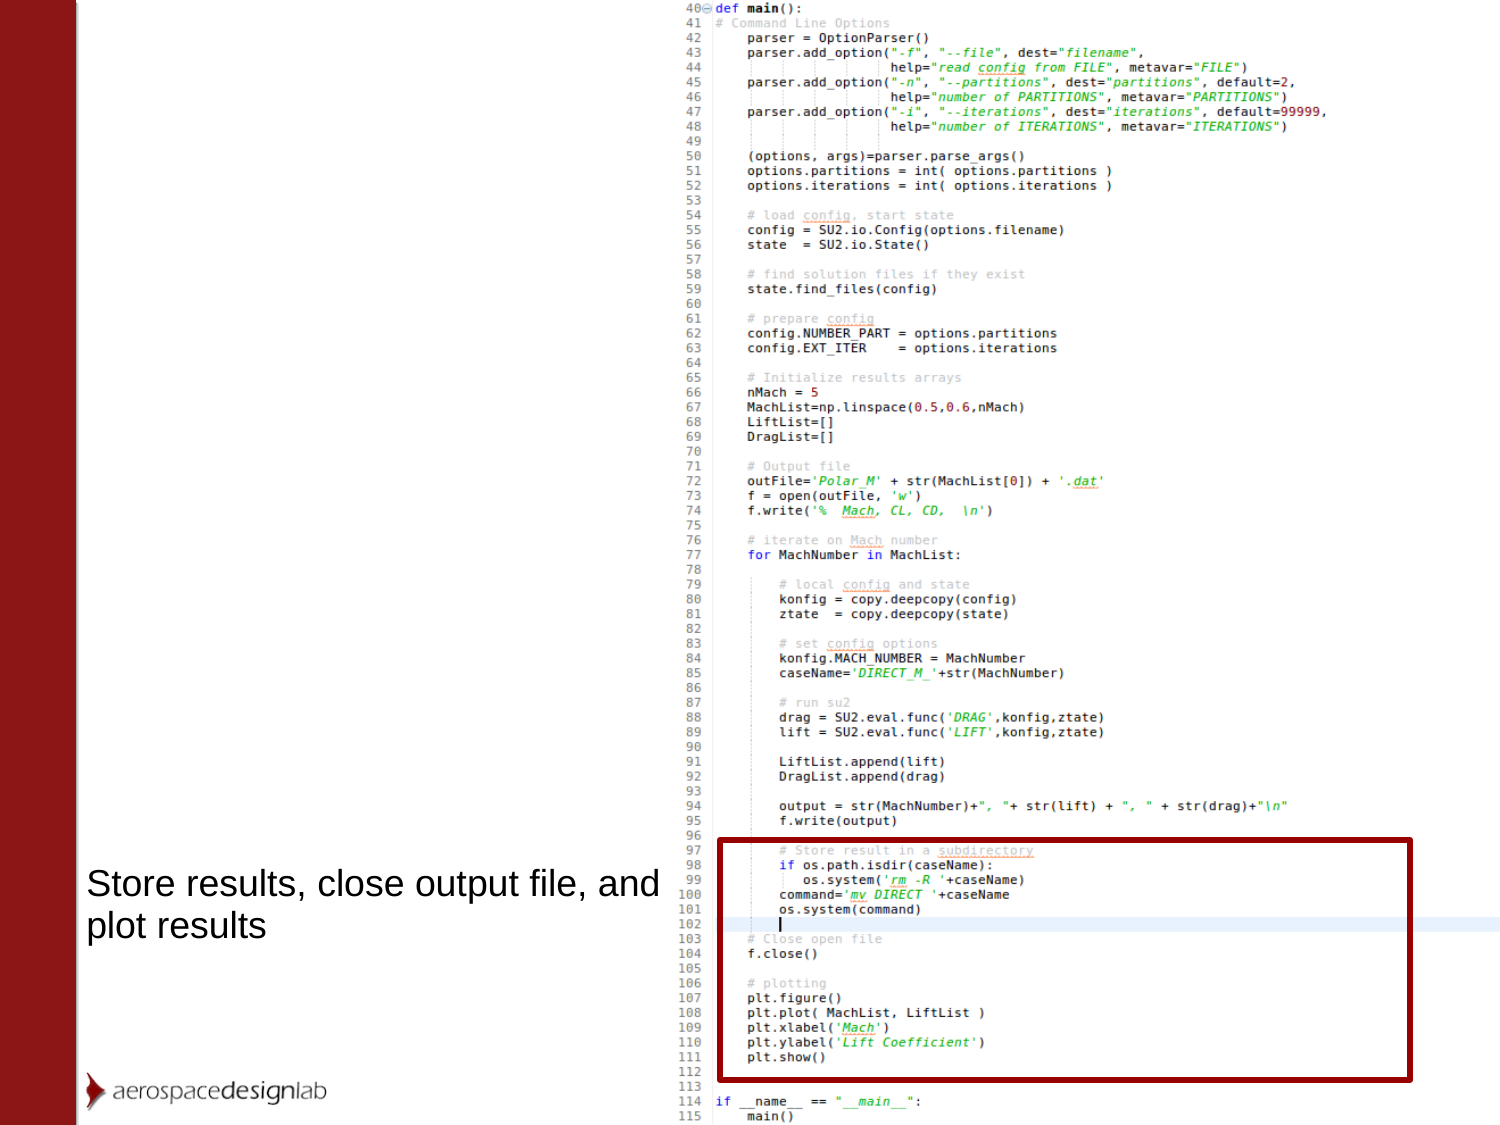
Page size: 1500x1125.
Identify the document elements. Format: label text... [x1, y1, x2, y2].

picture [678, 0, 1500, 1125]
picture [82, 1071, 330, 1112]
text_box Store results, close output file, and plot results [71, 855, 691, 996]
